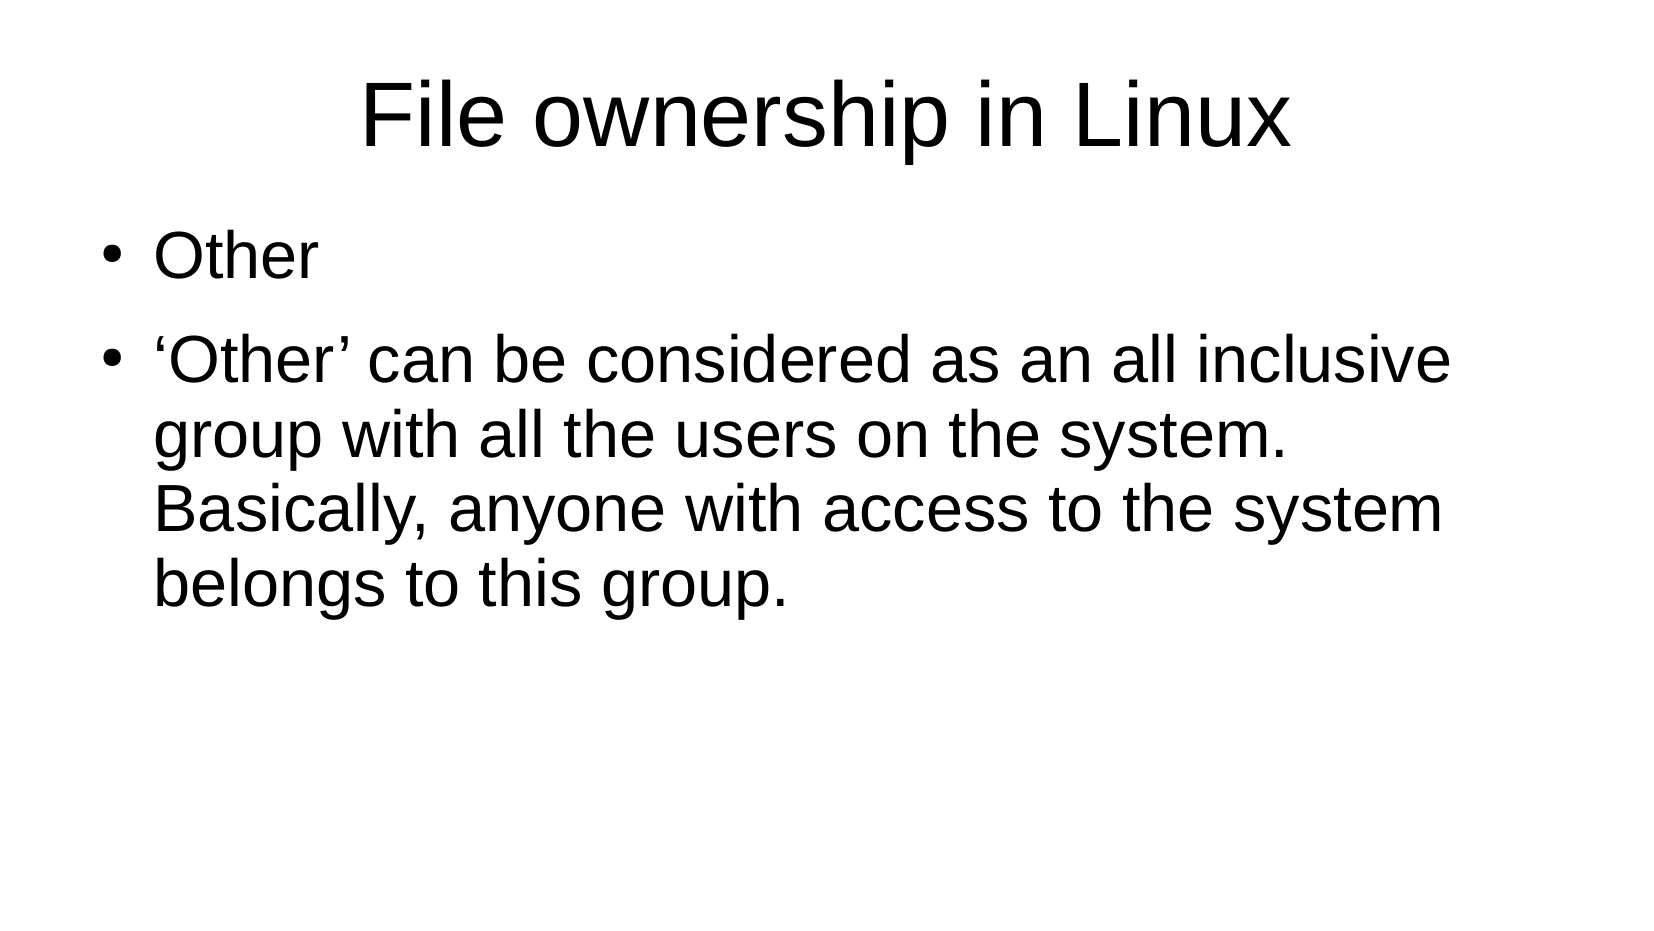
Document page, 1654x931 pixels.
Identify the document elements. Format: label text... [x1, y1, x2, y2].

list Other ‘Other’ can be considered as an all inclusive group with all the users on the system. Basically, anyone with access to the system belongs to this group. [82, 217, 1571, 758]
title File ownership in Linux [82, 37, 1571, 193]
